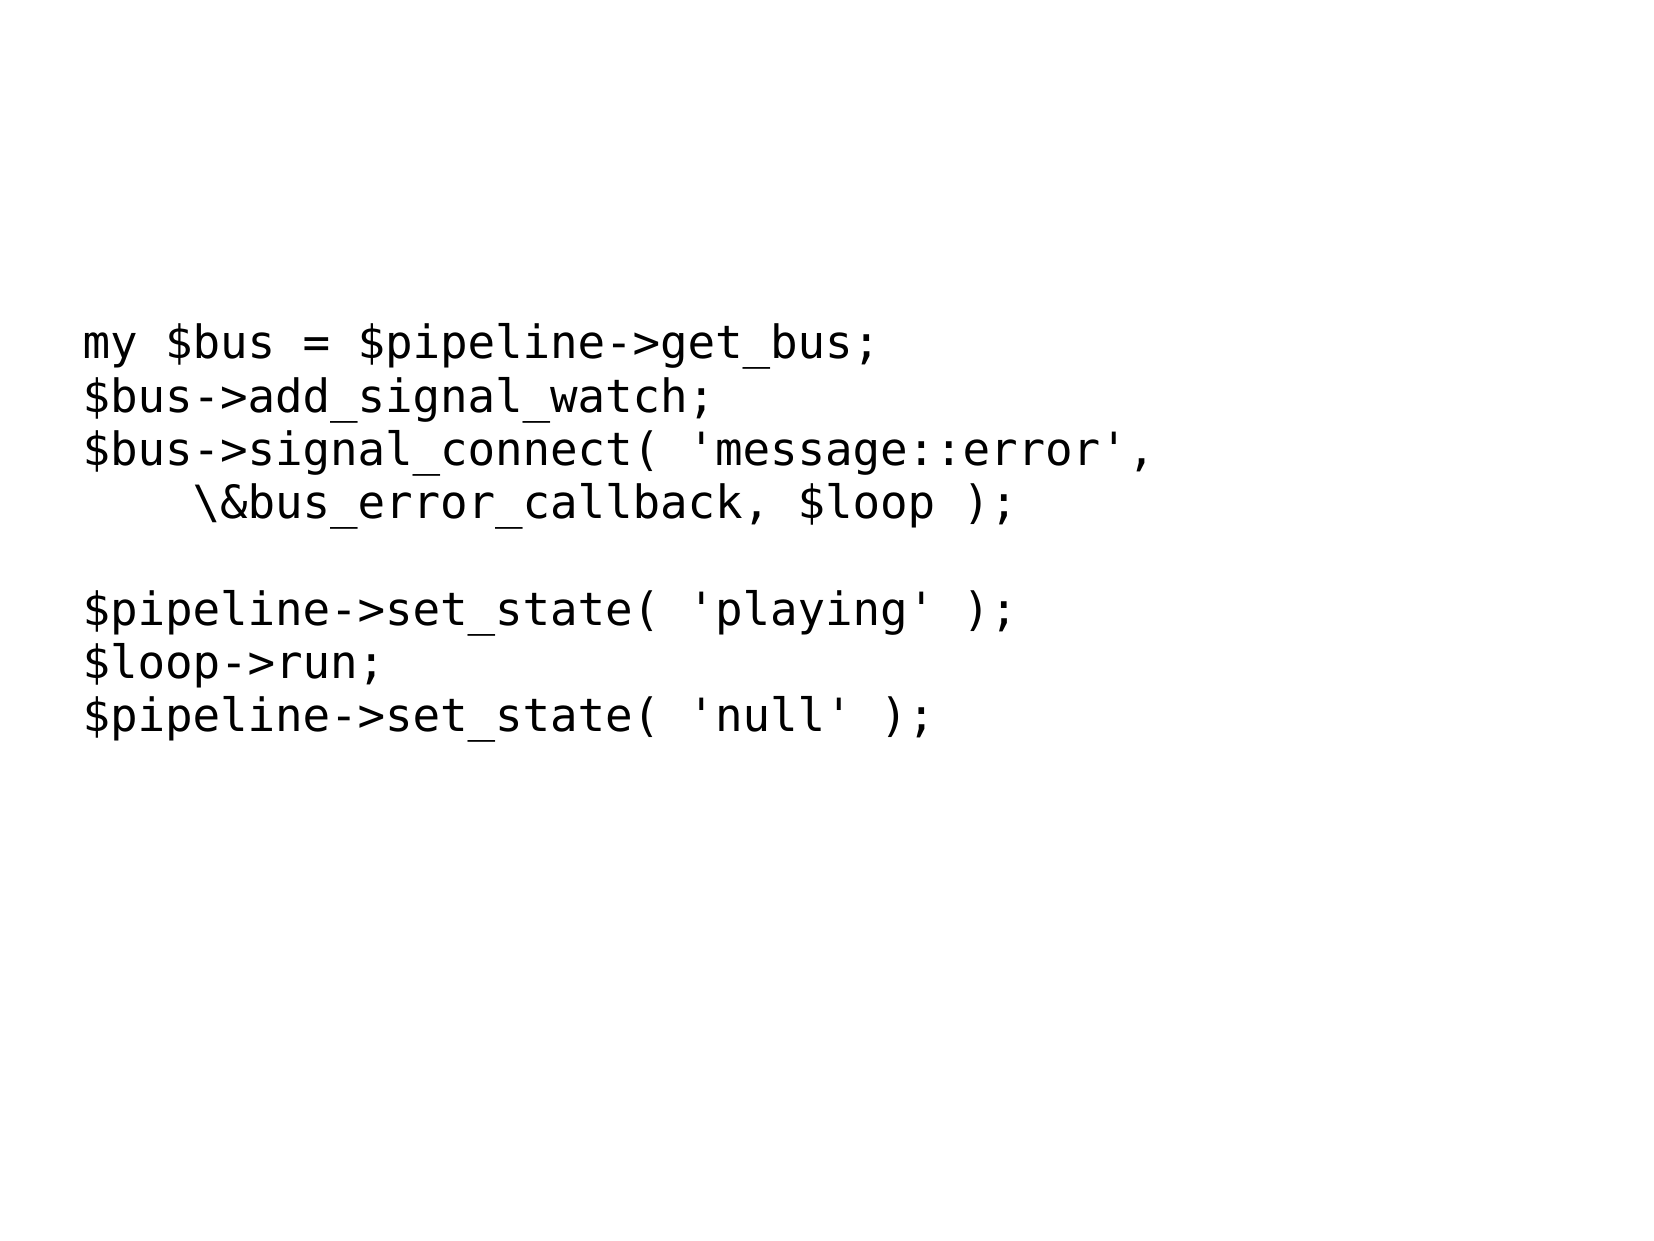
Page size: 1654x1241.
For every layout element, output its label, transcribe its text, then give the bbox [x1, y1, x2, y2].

subtitle my $bus = $pipeline->get_bus; $bus->add_signal_watch; $bus->signal_connect( 'message::error', \&bus_error_callback, $loop ); $pipeline->set_state( 'playing' ); $loop->run; $pipeline->set_state( 'null' ); [82, 49, 1571, 1010]
